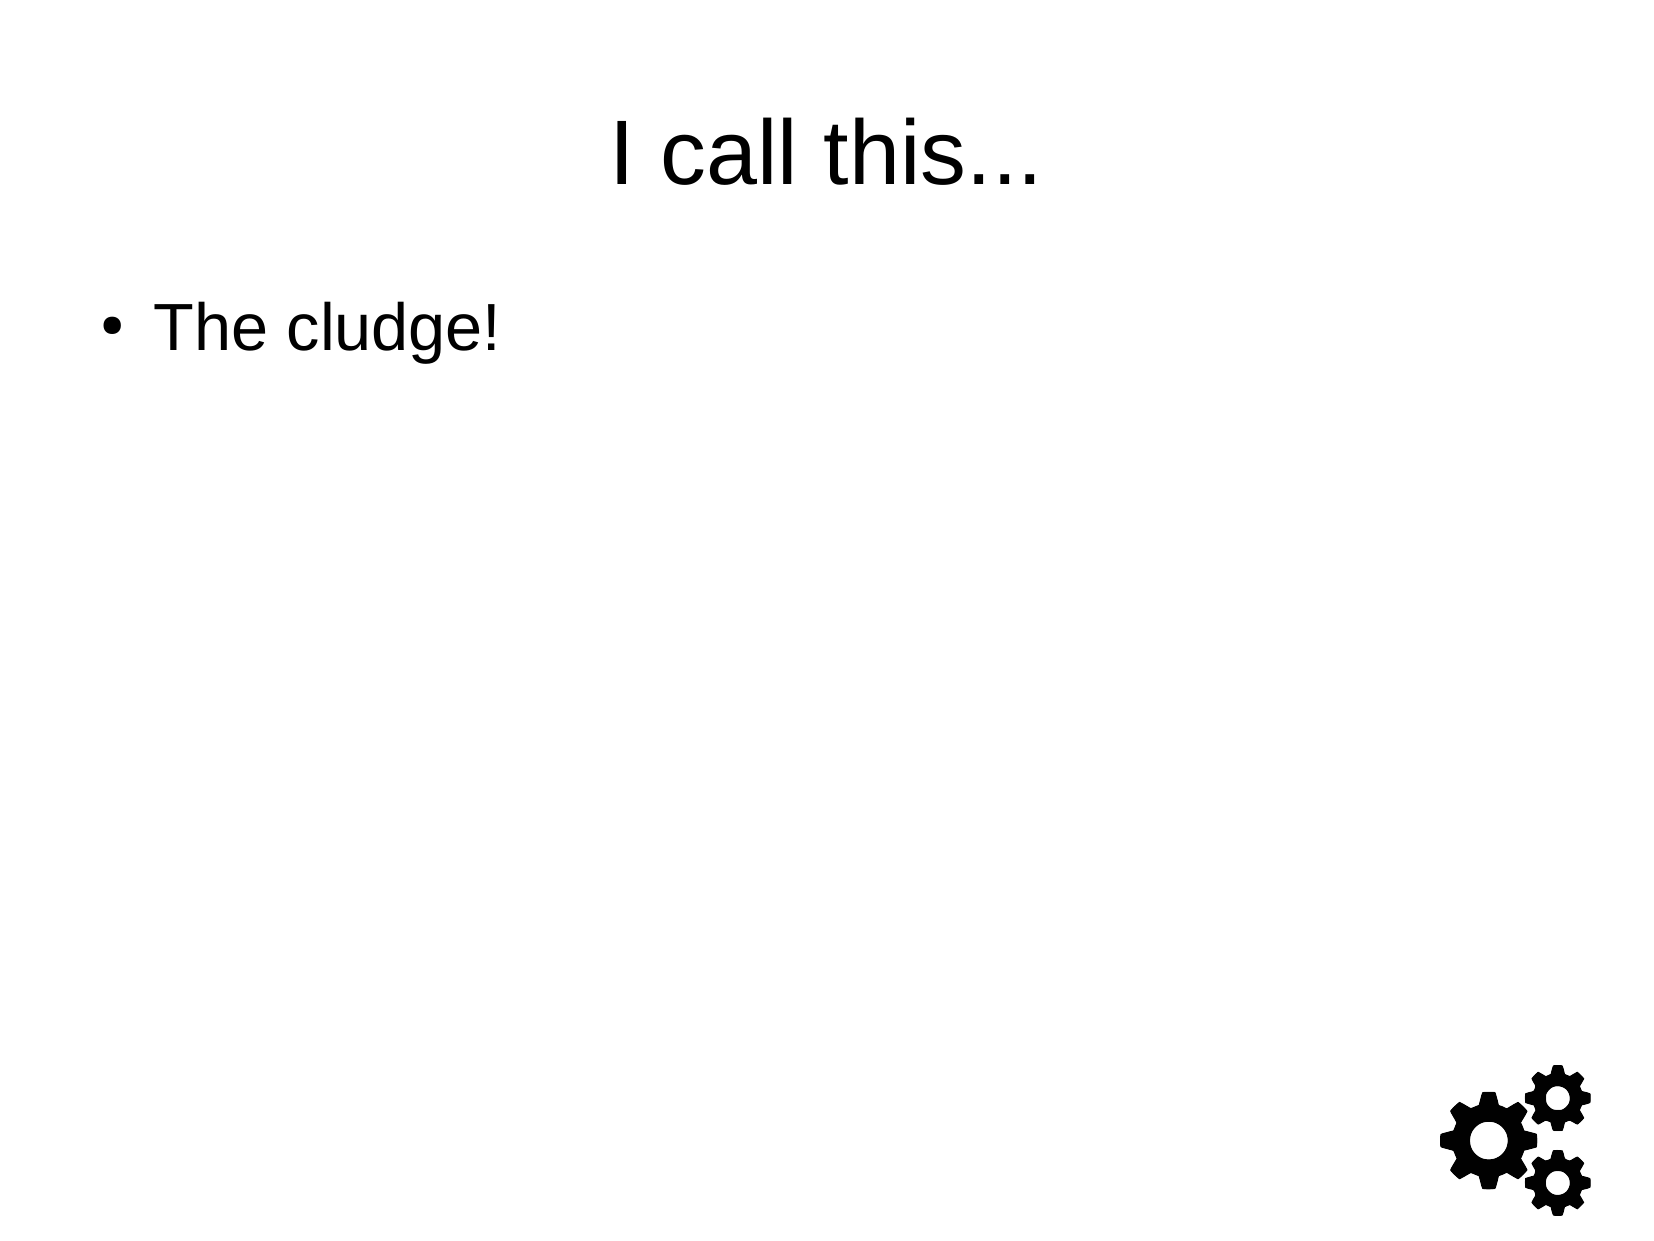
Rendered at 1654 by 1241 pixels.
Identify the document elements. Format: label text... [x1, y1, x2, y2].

list The cludge! [82, 290, 1571, 1010]
picture [1440, 1065, 1591, 1216]
title I call this... [82, 49, 1571, 257]
